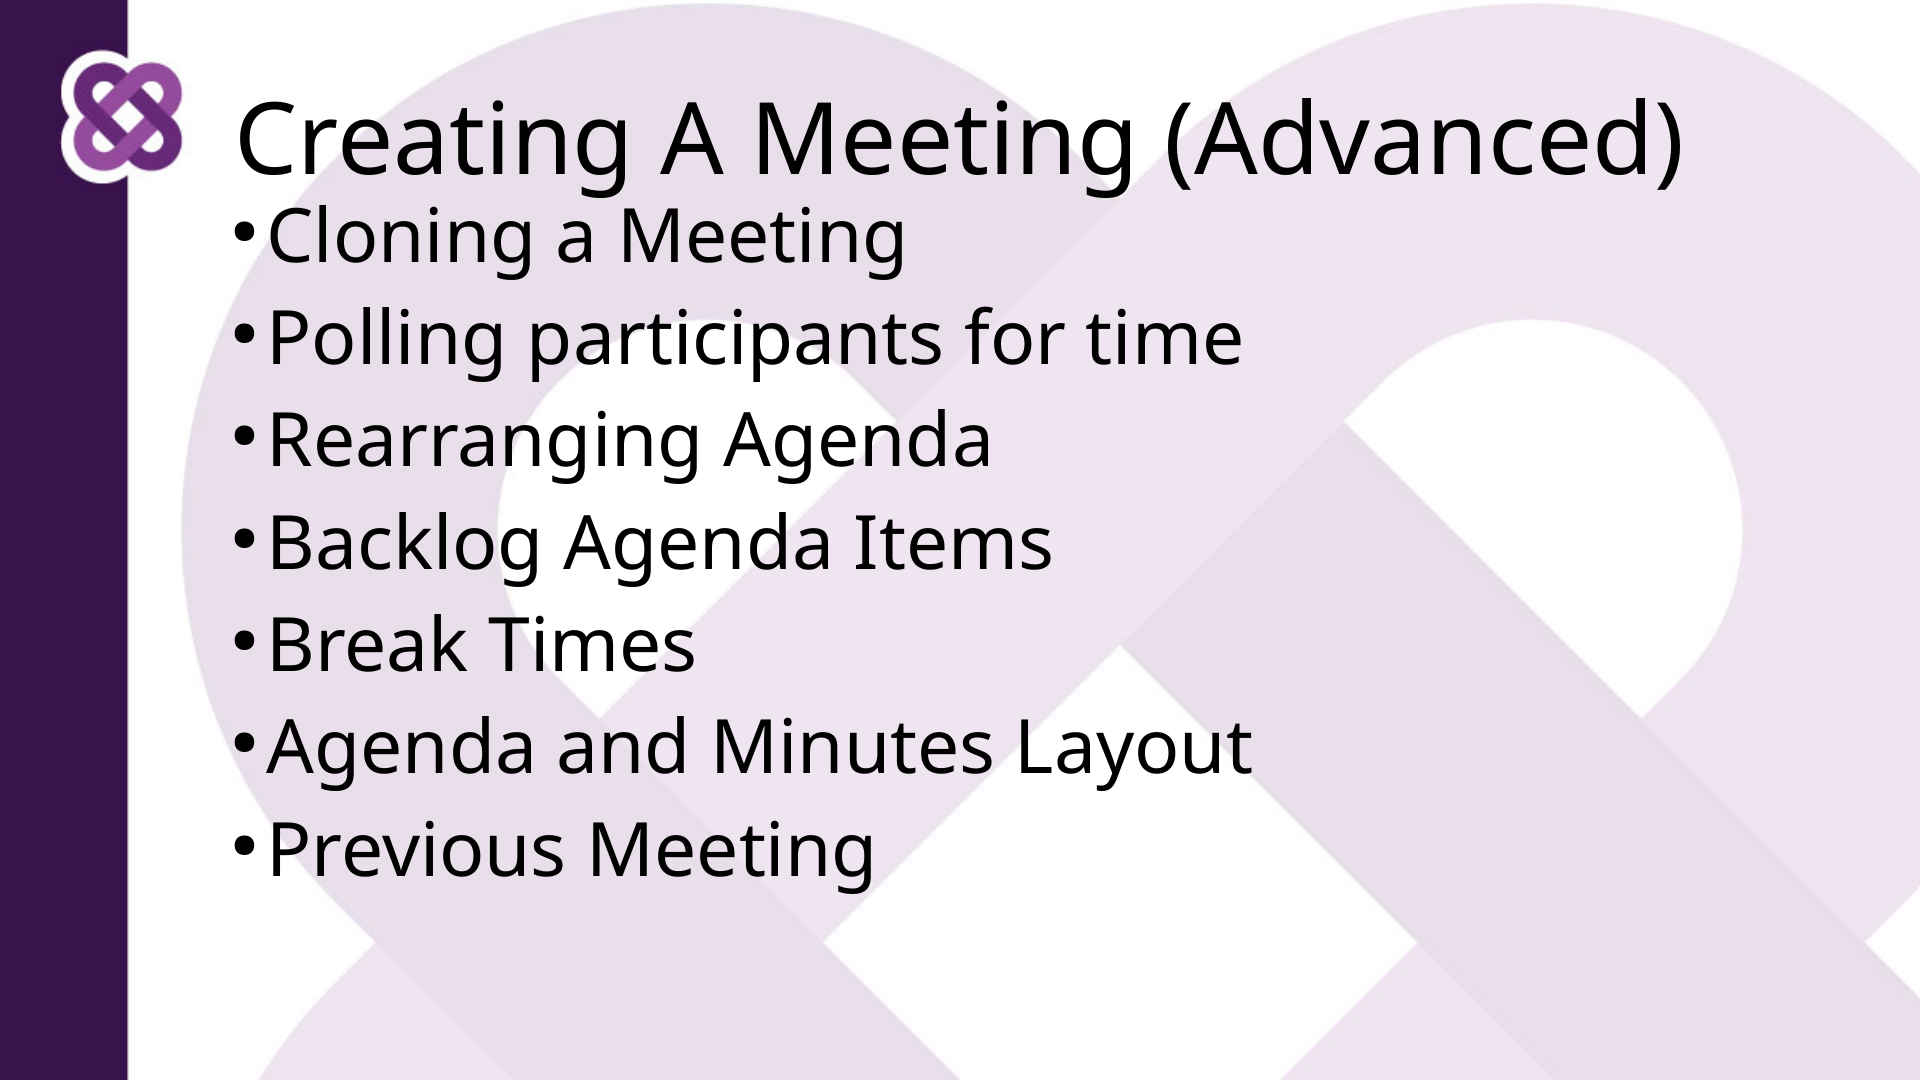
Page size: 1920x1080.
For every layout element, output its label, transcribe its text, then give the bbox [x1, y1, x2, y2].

title Creating A Meeting (Advanced) [95, 53, 1824, 218]
picture [0, 0, 1920, 1080]
subtitle Cloning a Meeting Polling participants for time Rearranging Agenda Backlog Agenda Items Break Times Agenda and Minutes Layout Previous Meeting [231, 225, 1801, 856]
